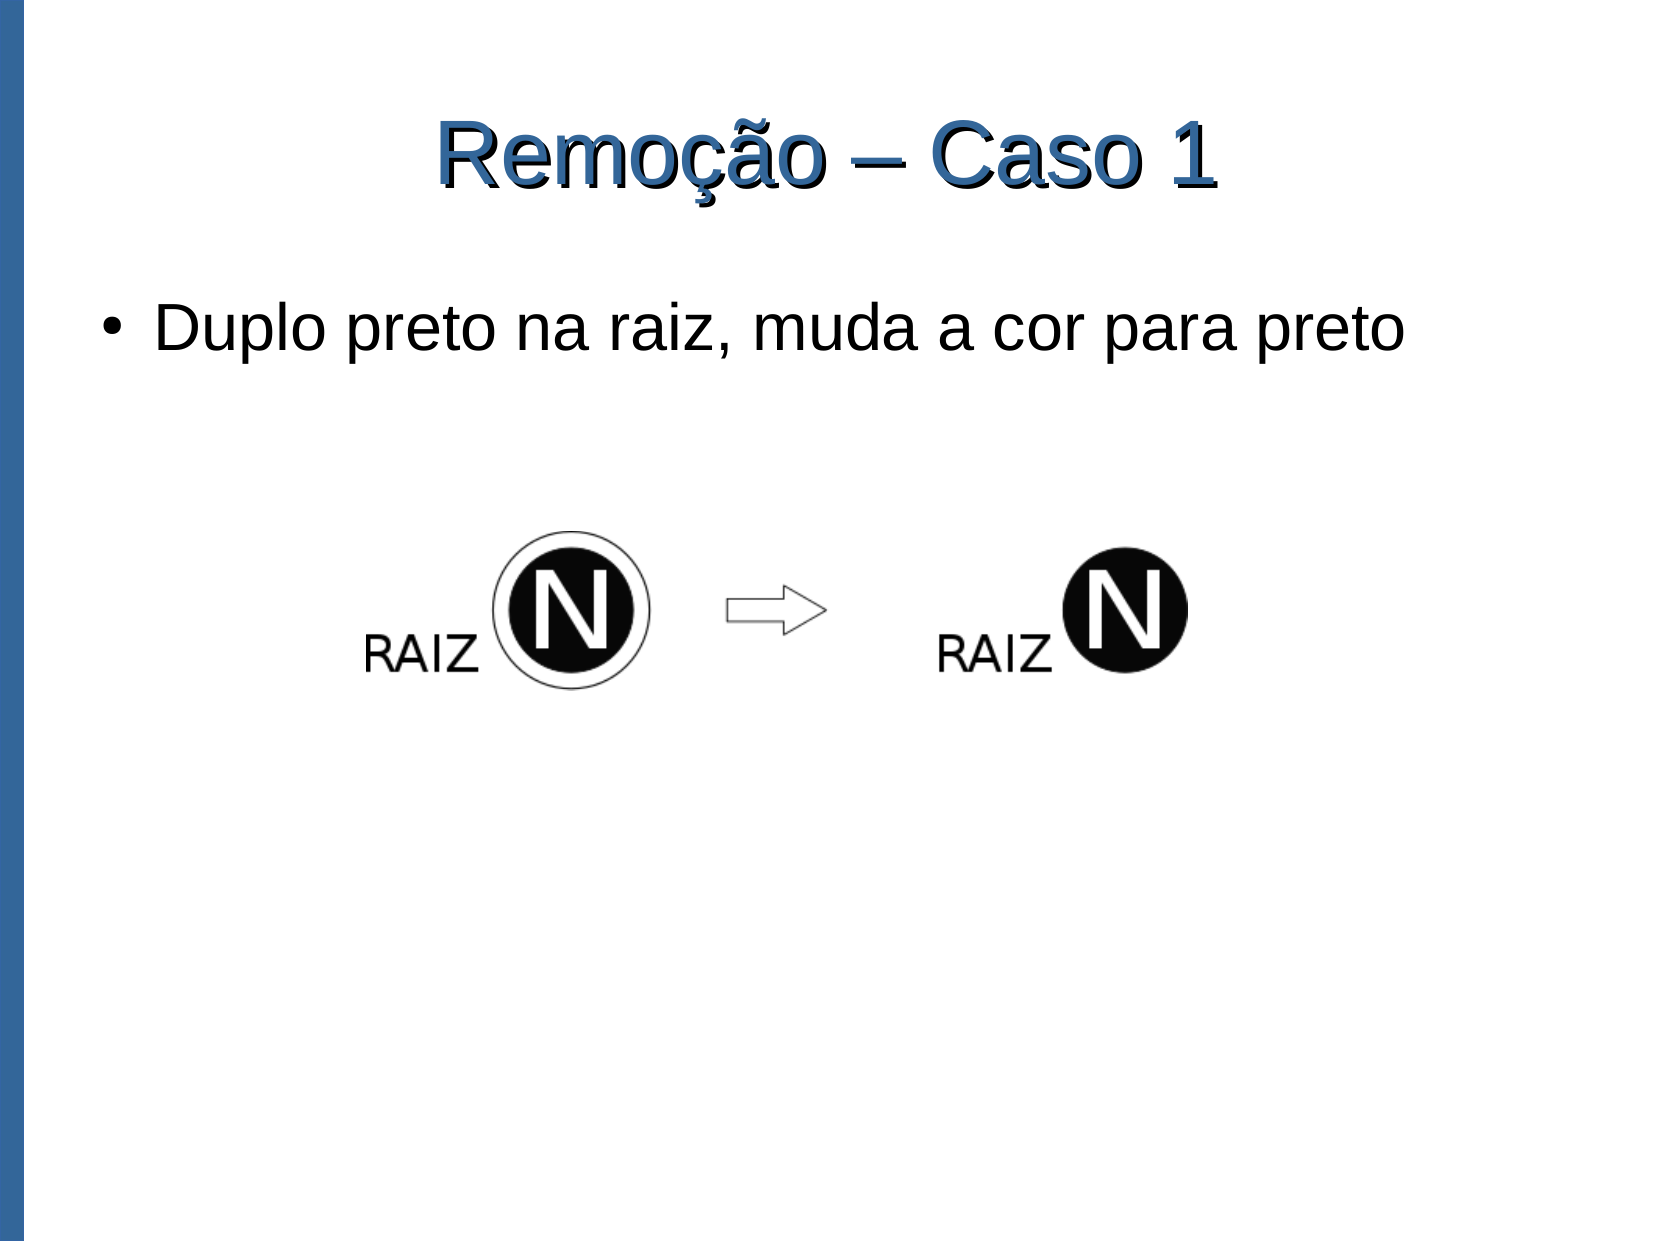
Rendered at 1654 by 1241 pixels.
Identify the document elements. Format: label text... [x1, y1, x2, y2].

list Duplo preto na raiz, muda a cor para preto [82, 290, 1571, 1010]
picture [366, 531, 1188, 691]
title Remoção – Caso 1 [82, 49, 1571, 257]
